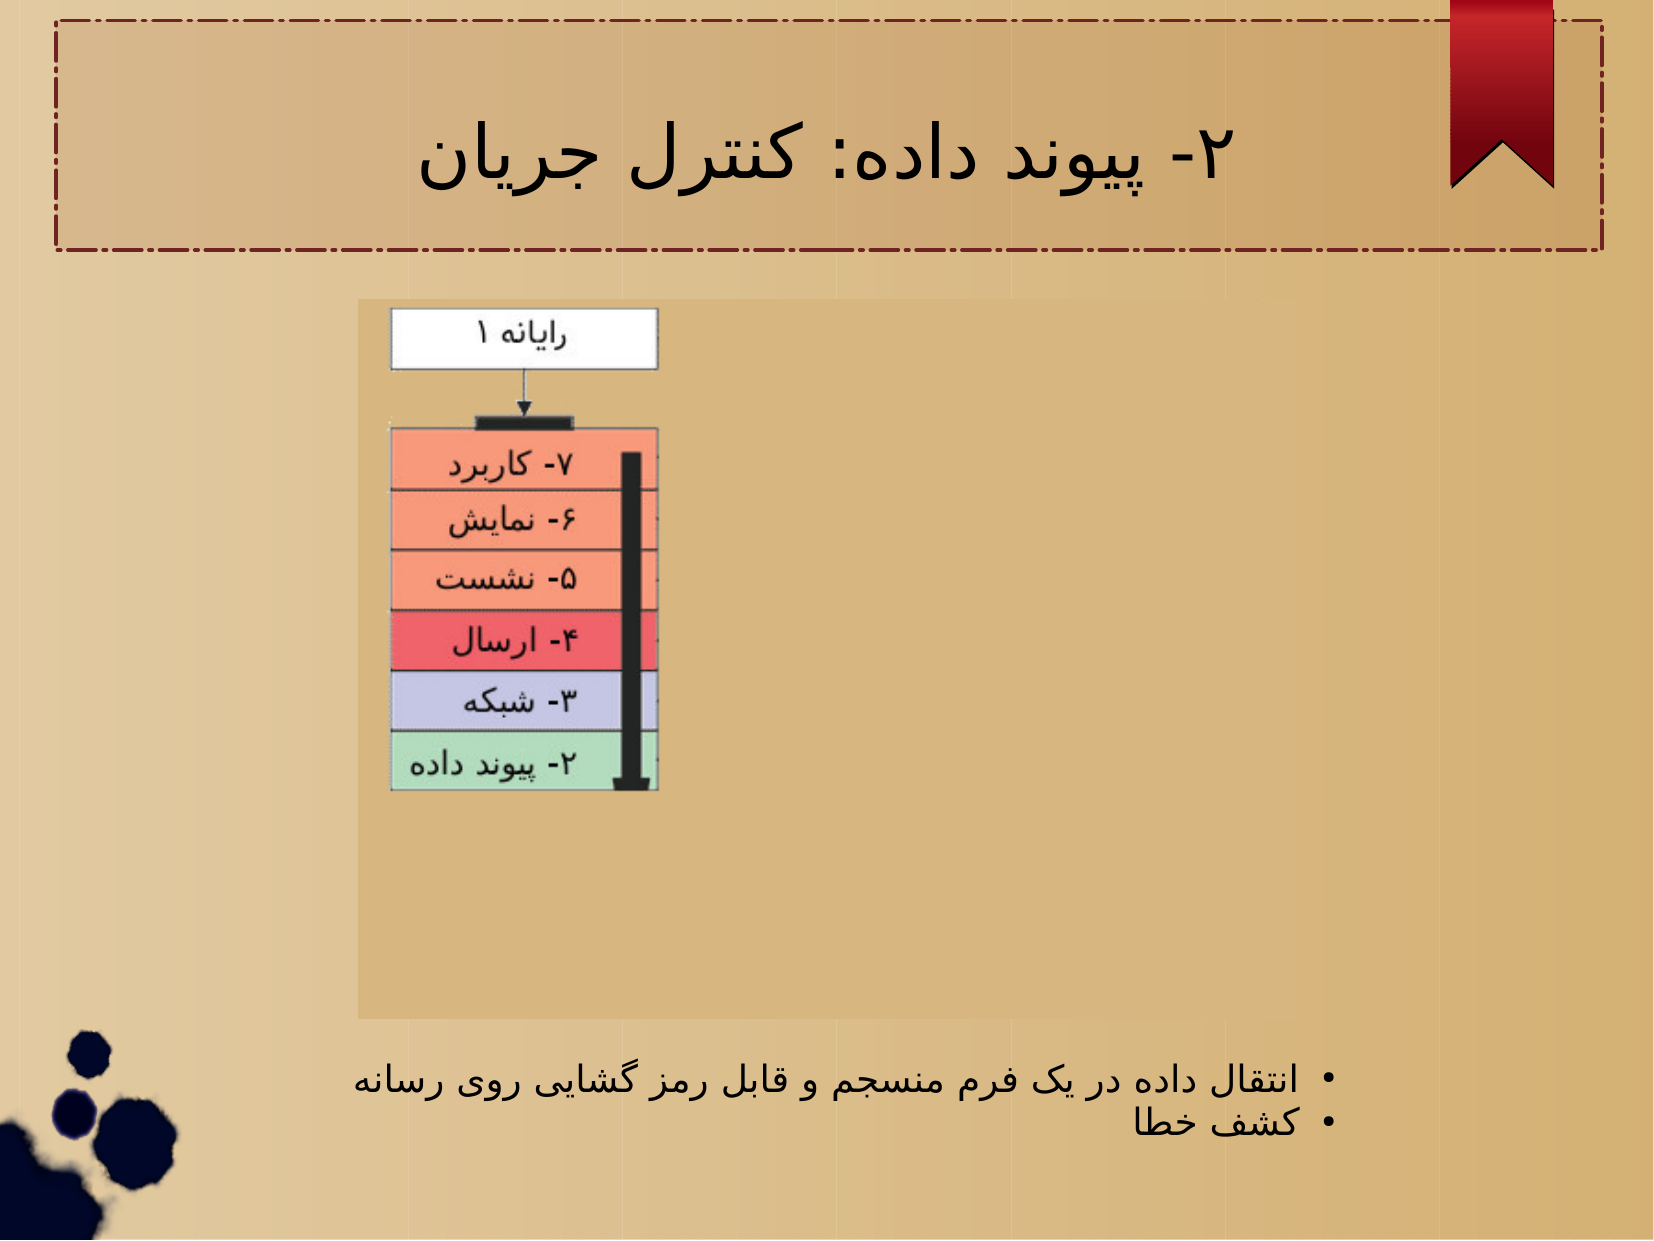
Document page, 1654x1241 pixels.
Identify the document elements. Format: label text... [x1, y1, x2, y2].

text_box انتقال داده در یک فرم منسجم و قابل رمز گشایی روی رسانه کشف خطا [300, 1050, 1351, 1152]
title ۲- پیوند داده: کنترل جریان [82, 49, 1571, 257]
picture [358, 299, 1295, 1019]
